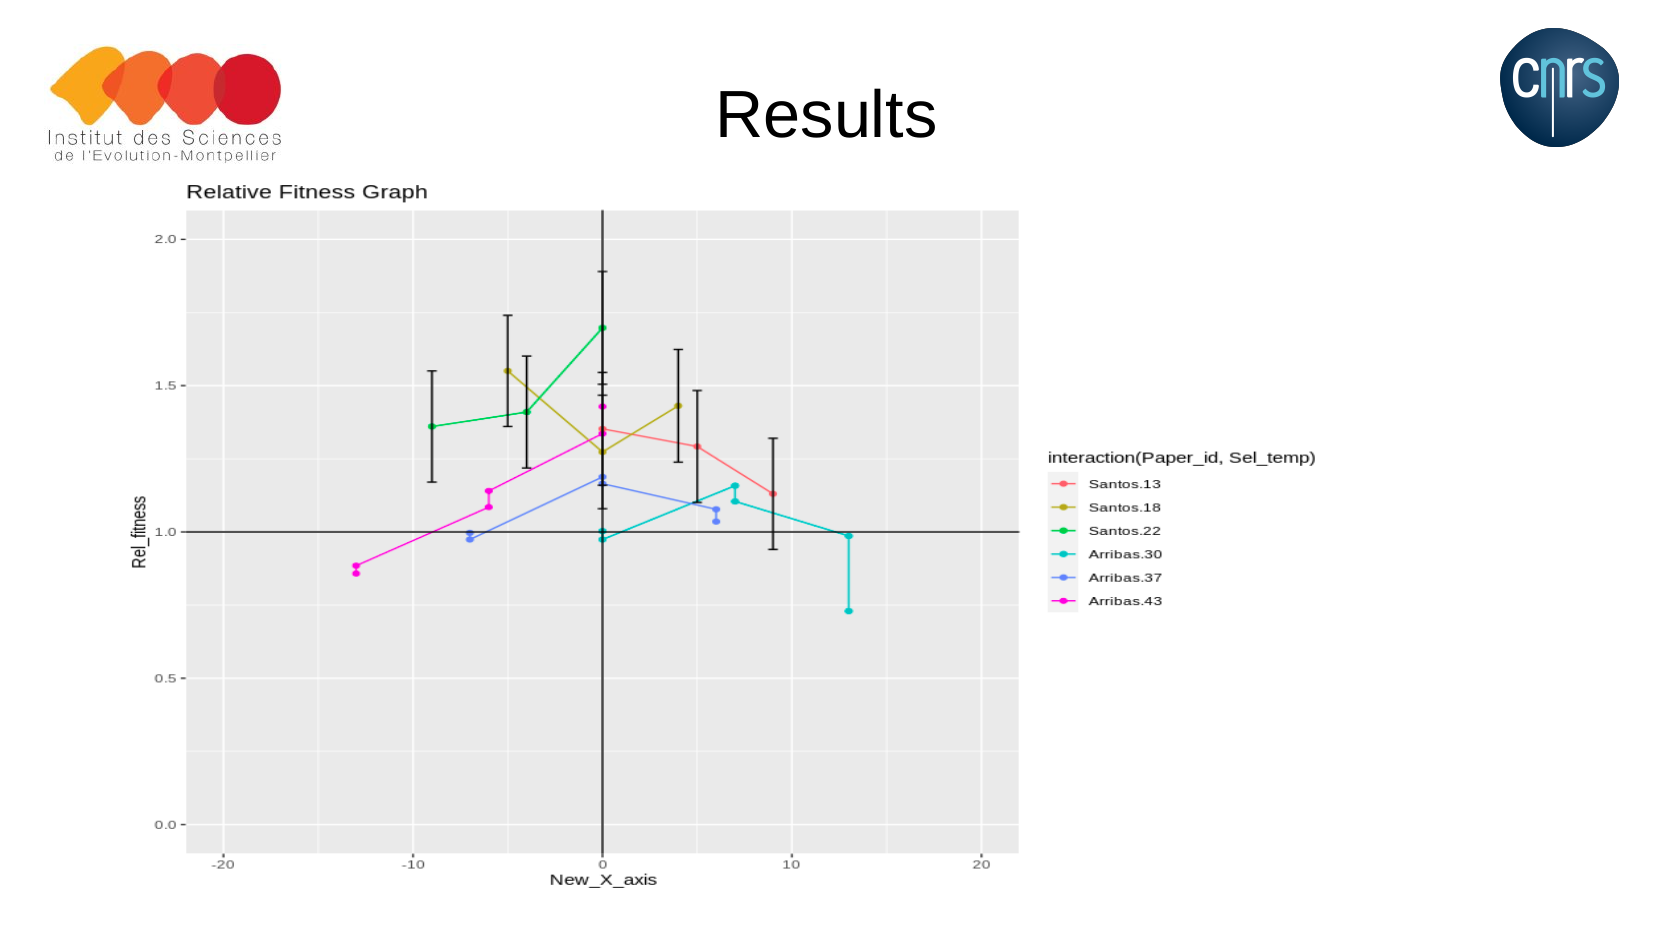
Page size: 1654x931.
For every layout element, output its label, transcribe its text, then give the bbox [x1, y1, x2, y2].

picture [44, 44, 286, 165]
picture [123, 178, 1336, 895]
title Results [82, 37, 1571, 193]
picture [1454, 28, 1654, 147]
